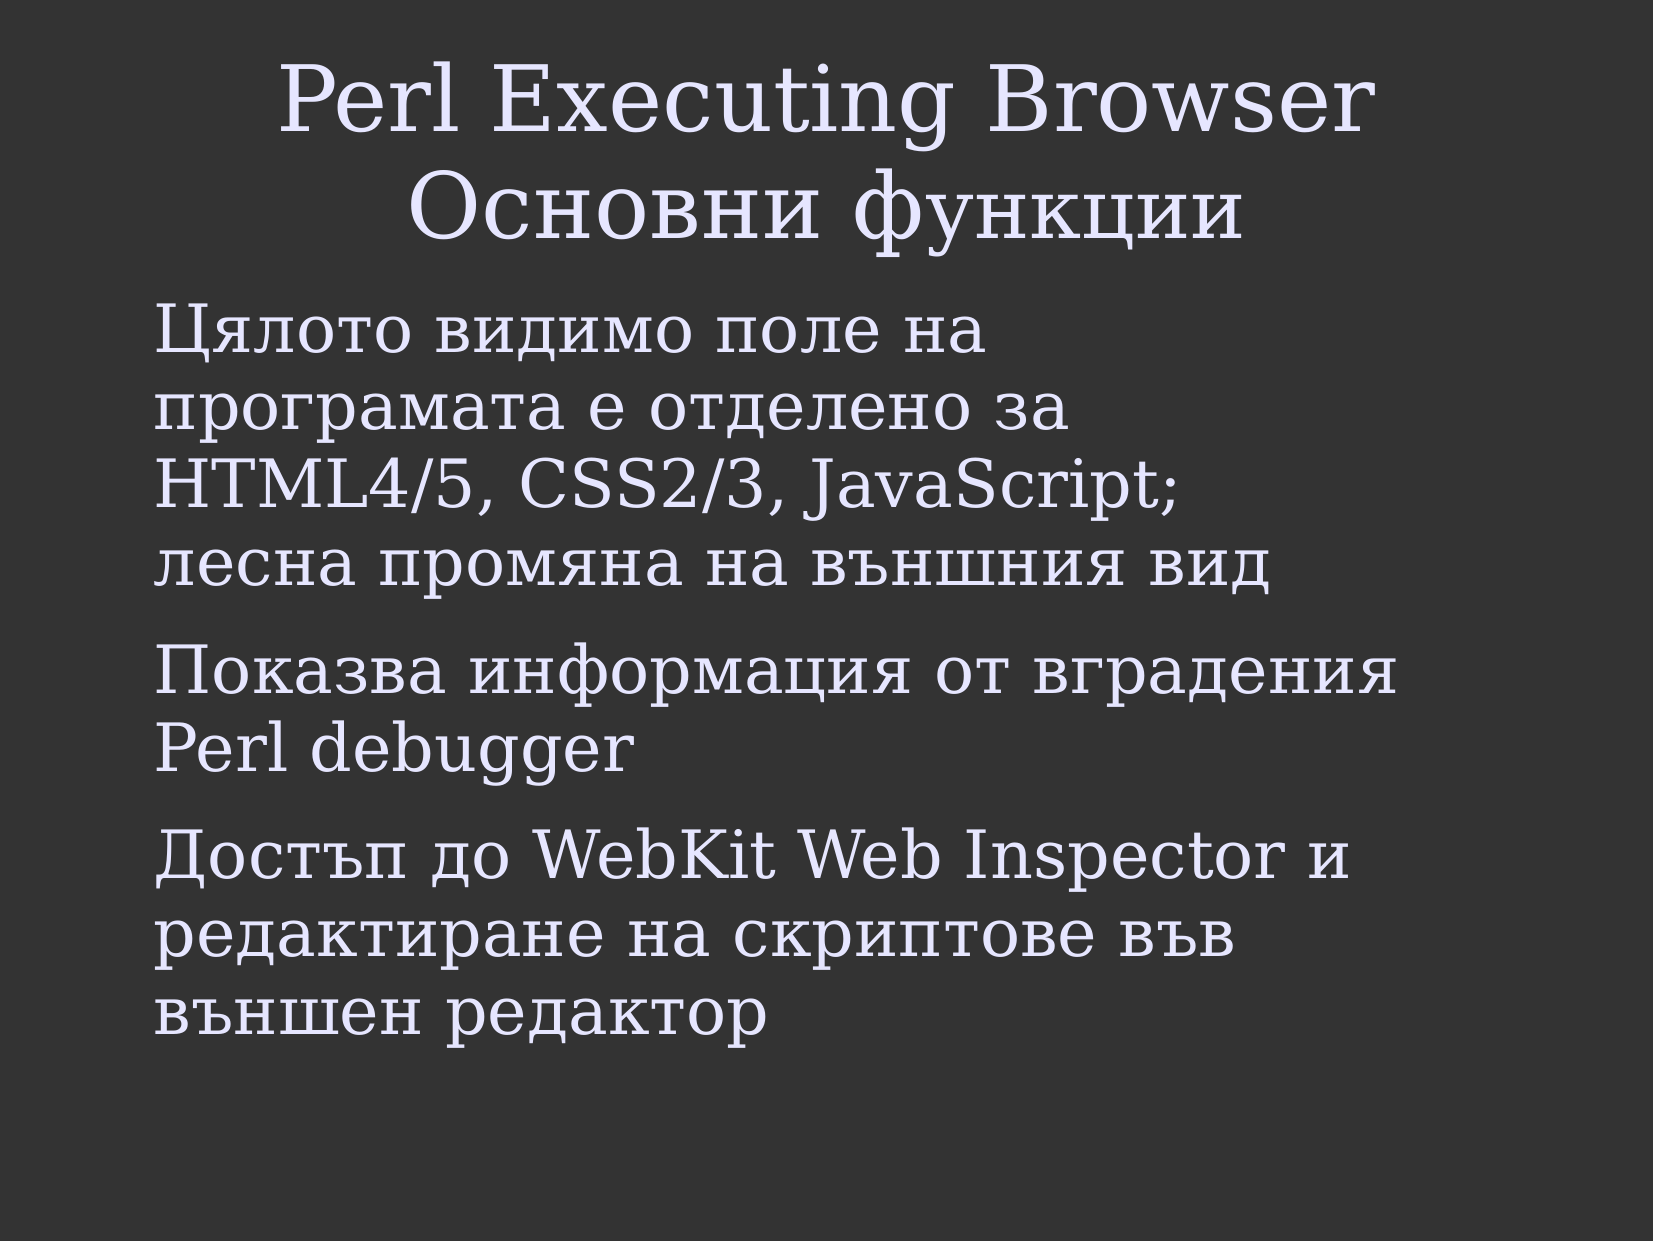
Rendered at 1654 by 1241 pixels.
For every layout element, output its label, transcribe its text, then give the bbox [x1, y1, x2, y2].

list Цялото видимо поле на програмата е отделено за HTML4/5, CSS2/3, JavaScript; лесна промяна на външния вид Показва информация от вградения Perl debugger Достъп до WebKit Web Inspector и редактиране на скриптове във външен редактор [82, 290, 1571, 1051]
title Perl Executing Browser Основни функции [82, 45, 1571, 261]
